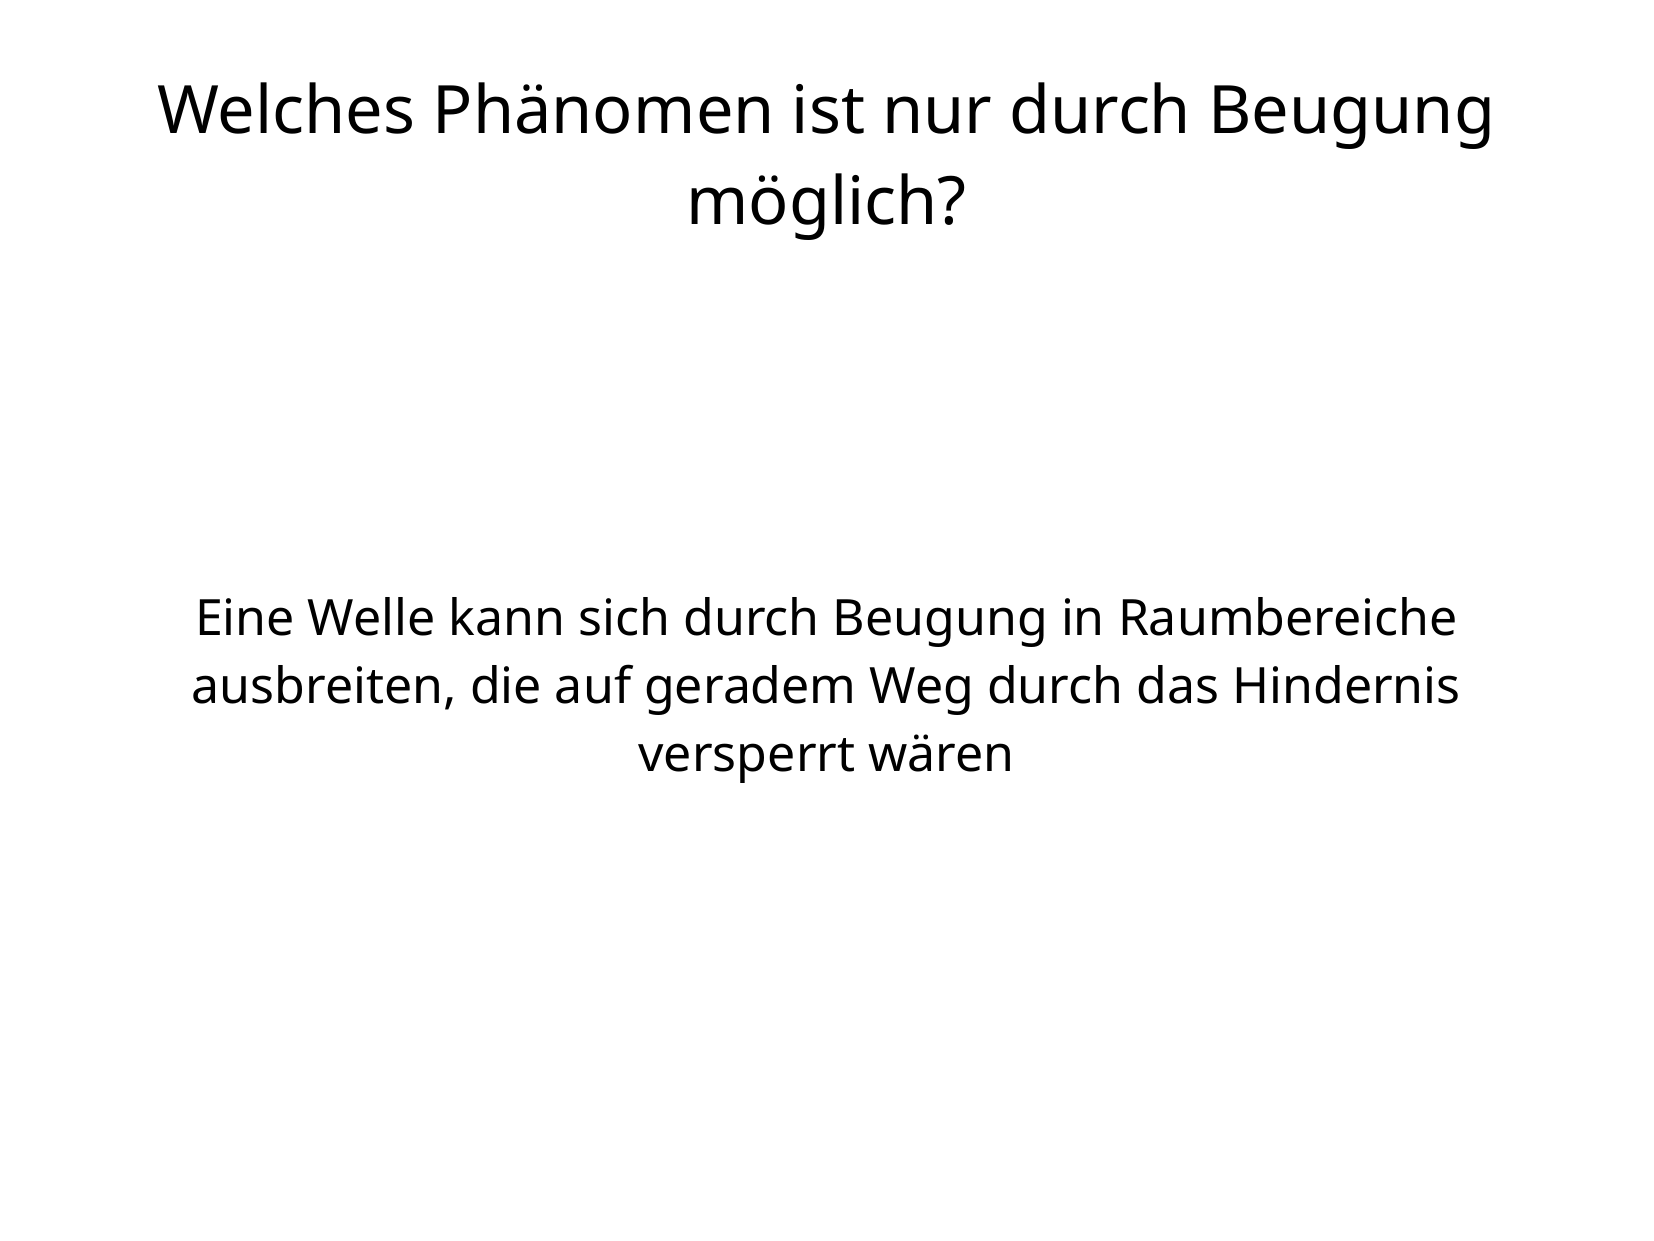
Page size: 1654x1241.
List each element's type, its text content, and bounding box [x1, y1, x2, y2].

title Welches Phänomen ist nur durch Beugung möglich? [82, 49, 1571, 257]
subtitle Eine Welle kann sich durch Beugung in Raumbereiche ausbreiten, die auf geradem Weg durch das Hindernis versperrt wären [82, 290, 1571, 1010]
